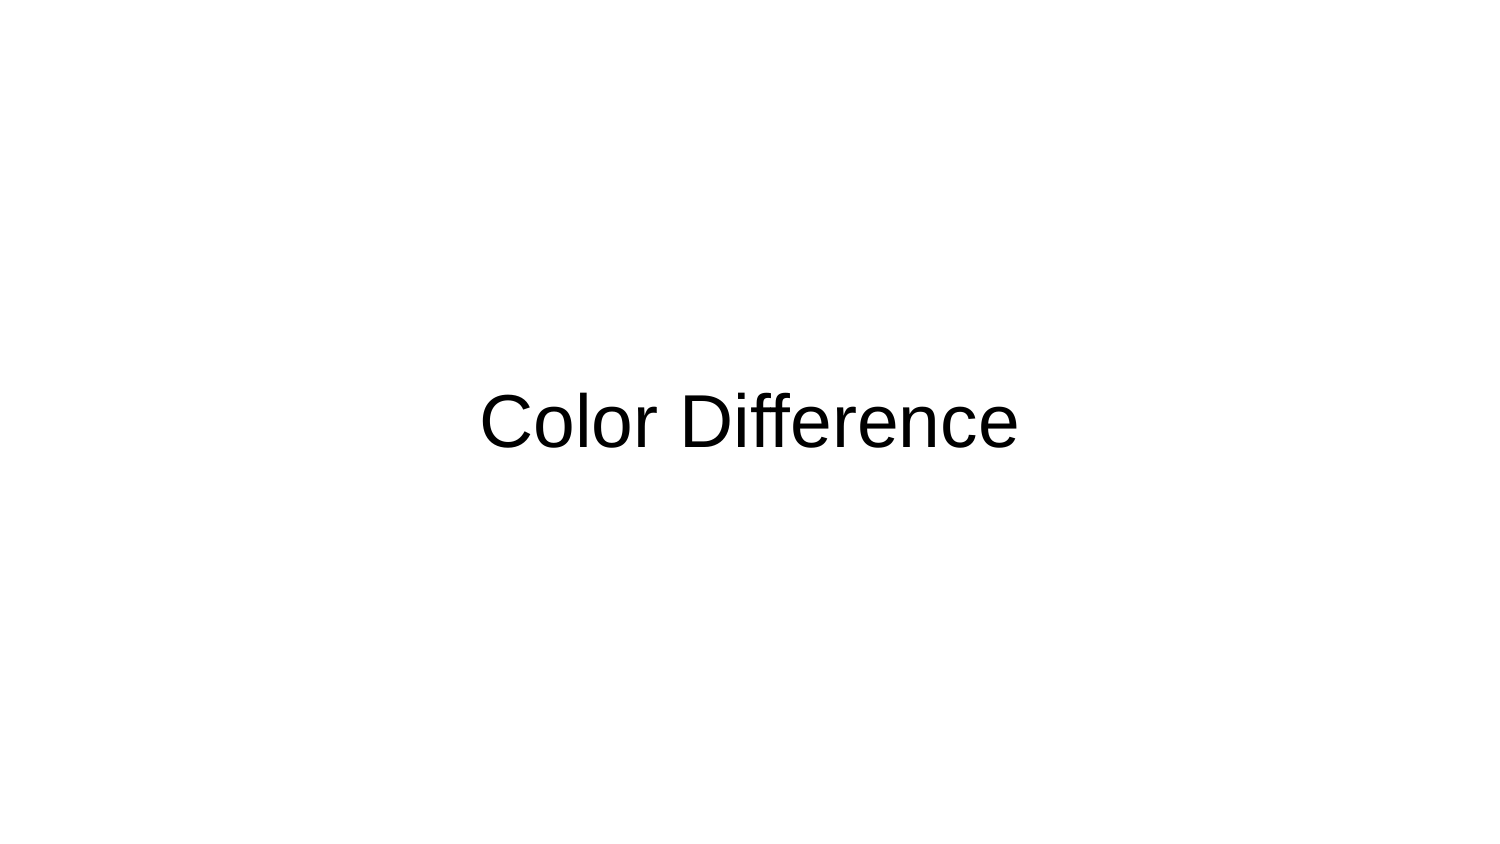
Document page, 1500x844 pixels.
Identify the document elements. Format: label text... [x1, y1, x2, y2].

title Color Difference [51, 352, 1449, 491]
